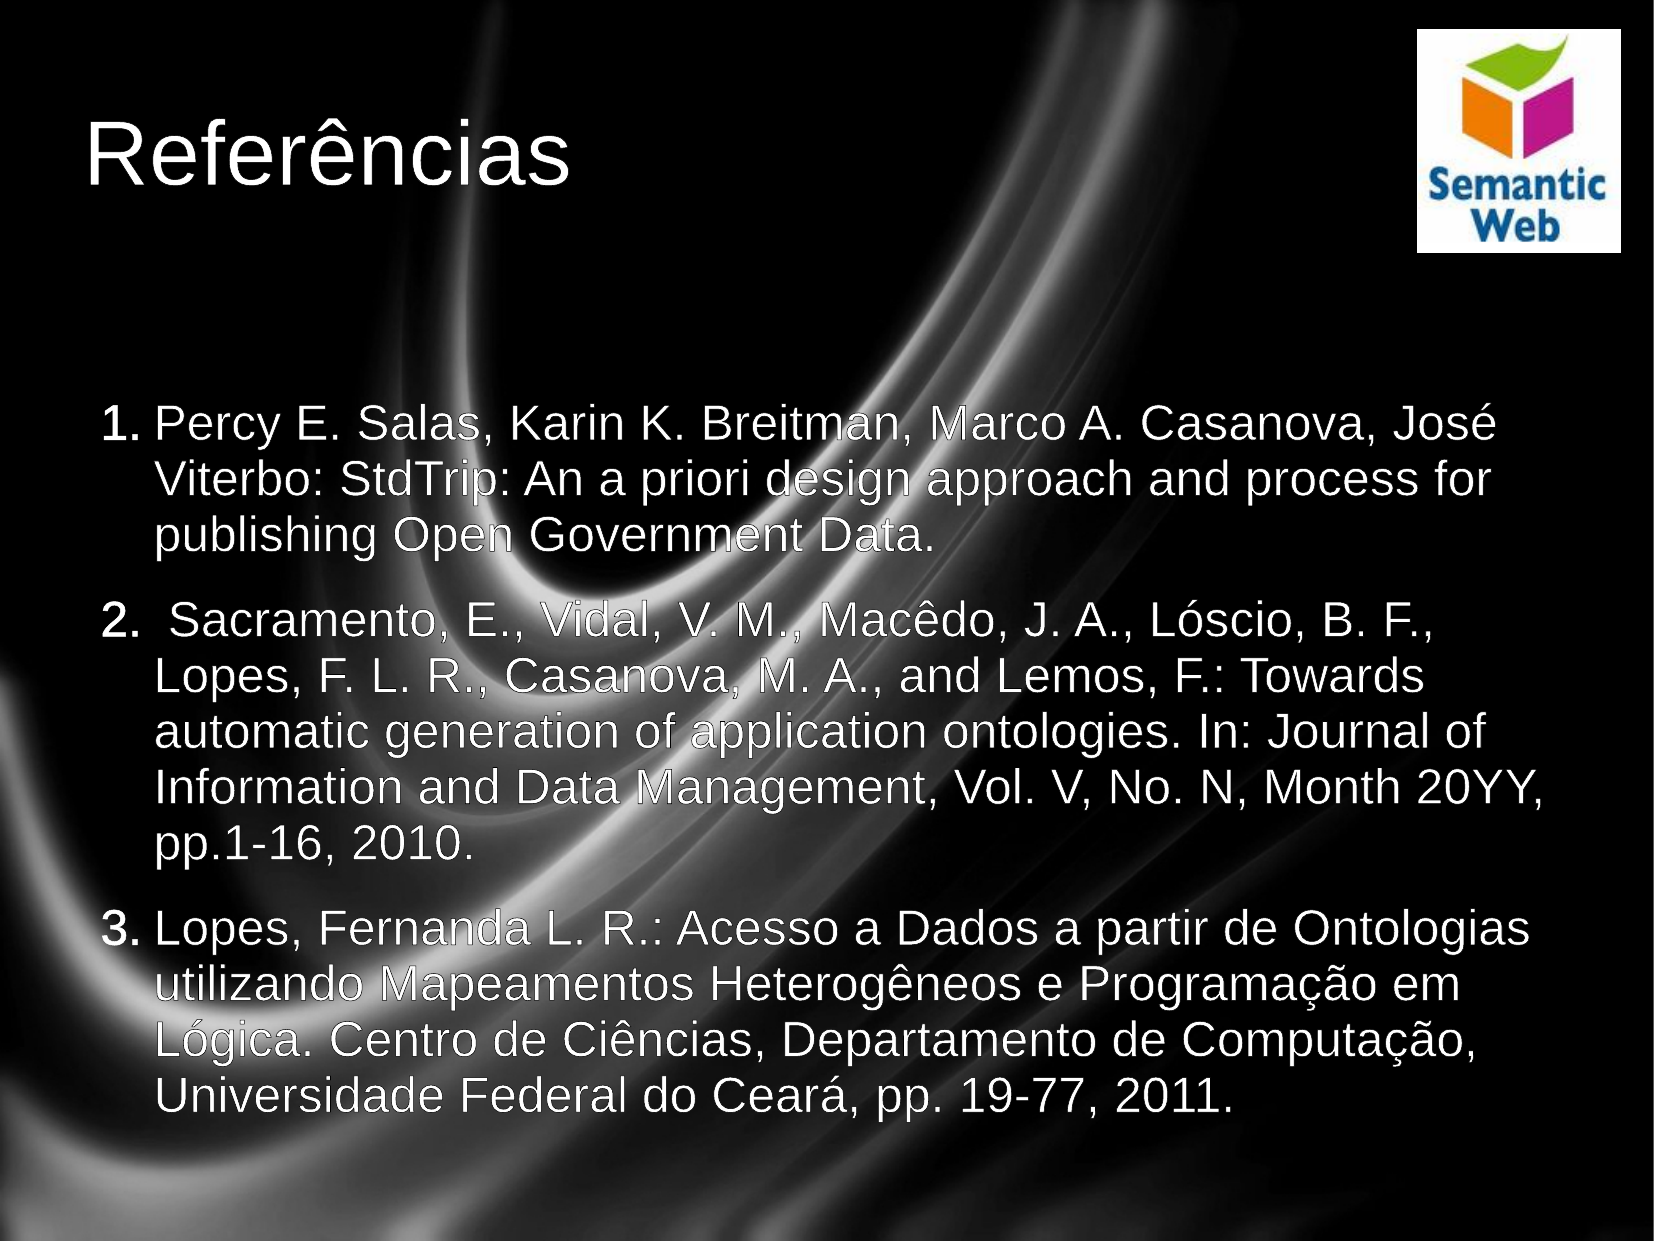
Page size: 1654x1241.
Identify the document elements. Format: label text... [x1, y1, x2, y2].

picture [0, 0, 1654, 1241]
title Referências [82, 49, 1359, 257]
list Percy E. Salas, Karin K. Breitman, Marco A. Casanova, José Viterbo: StdTrip: An a priori design approach and process for publishing Open Government Data. Sacramento, E., Vidal, V. M., Macêdo, J. A., Lóscio, B. F., Lopes, F. L. R., Casanova, M. A., and Lemos, F.: Towards automatic generation of application ontologies. In: Journal of Information and Data Management, Vol. V, No. N, Month 20YY, pp.1-16, 2010. Lopes, Fernanda L. R.: Acesso a Dados a partir de Ontologias utilizando Mapeamentos Heterogêneos e Programação em Lógica. Centro de Ciências, Departamento de Computação, Universidade Federal do Ceará, pp. 19-77, 2011. [82, 290, 1571, 1123]
